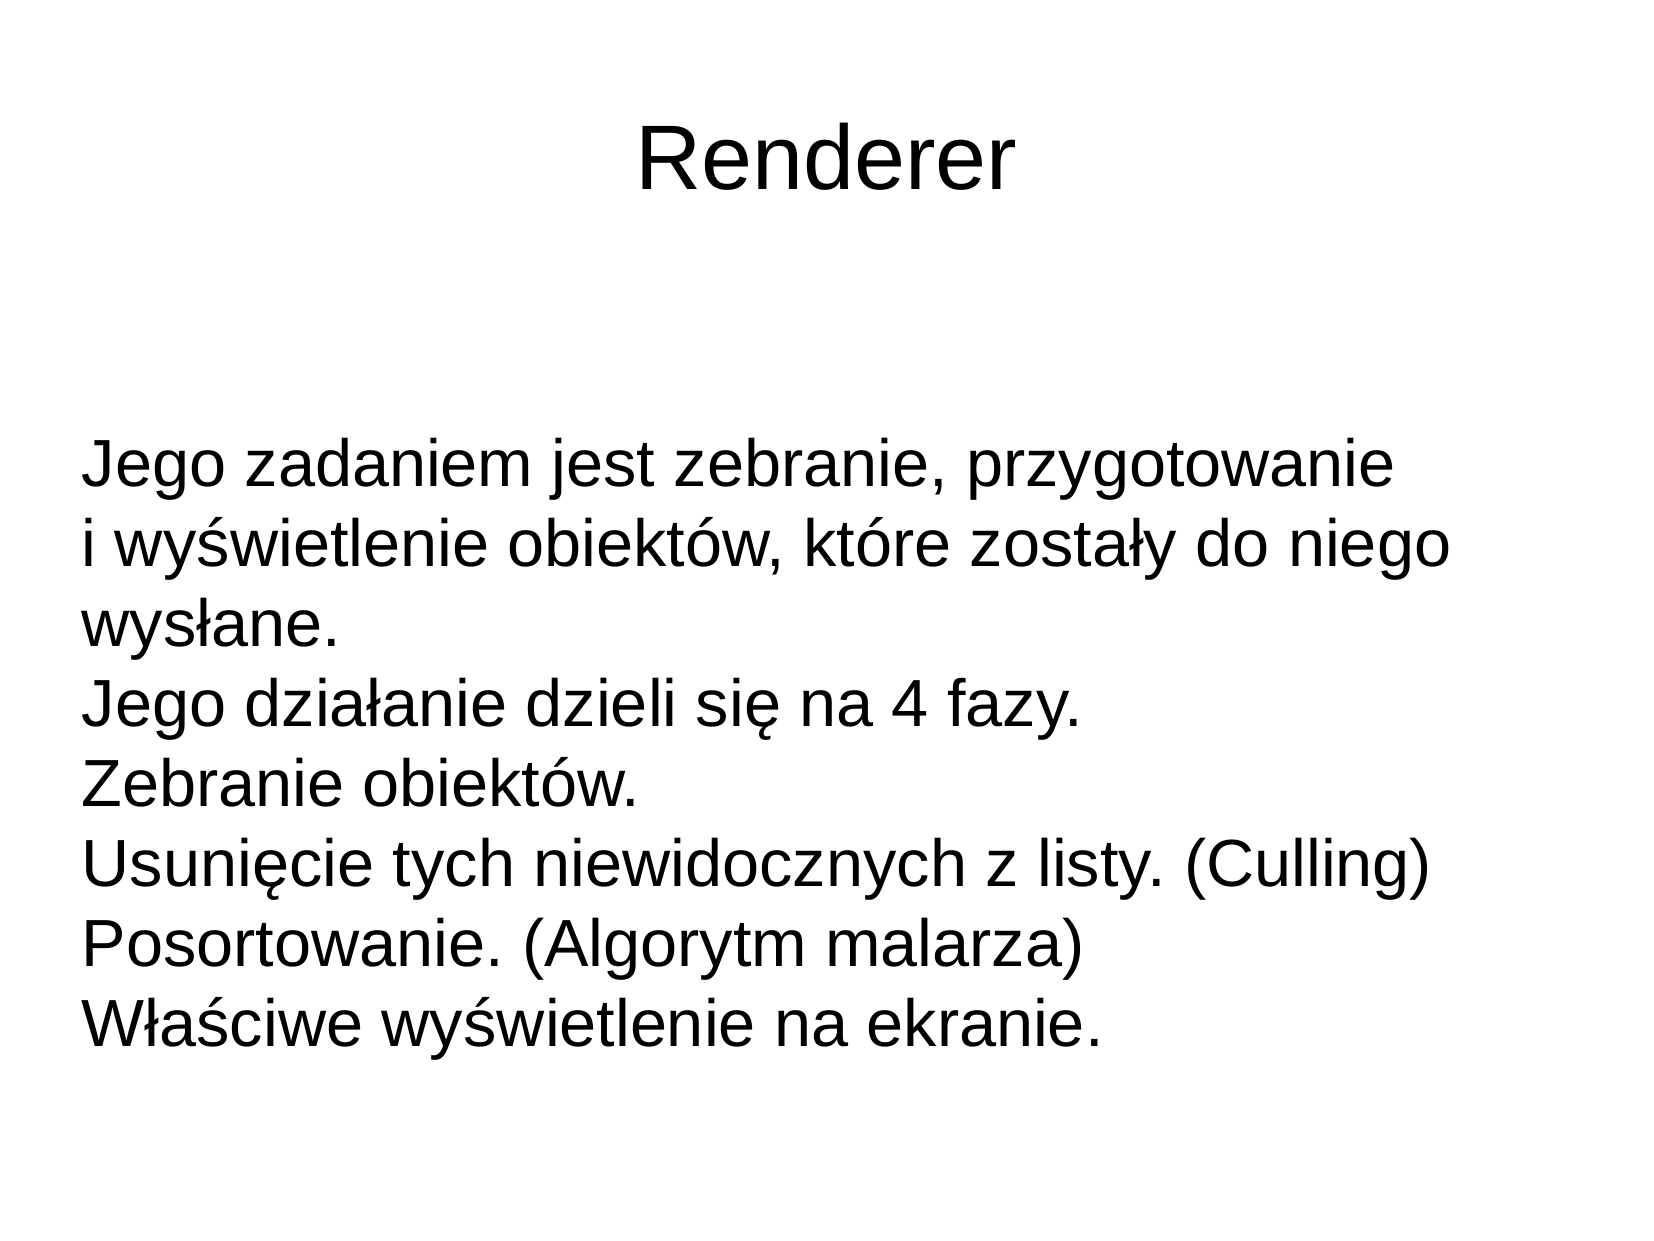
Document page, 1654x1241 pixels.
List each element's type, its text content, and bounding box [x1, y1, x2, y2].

text_box Renderer [82, 49, 1571, 256]
text_box Jego zadaniem jest zebranie, przygotowanie i wyświetlenie obiektów, które zostały do niego wysłane. Jego działanie dzieli się na 4 fazy. Zebranie obiektów. Usunięcie tych niewidocznych z listy. (Culling) Posortowanie. (Algorytm malarza) Właściwe wyświetlenie na ekranie. [81, 419, 1570, 1049]
